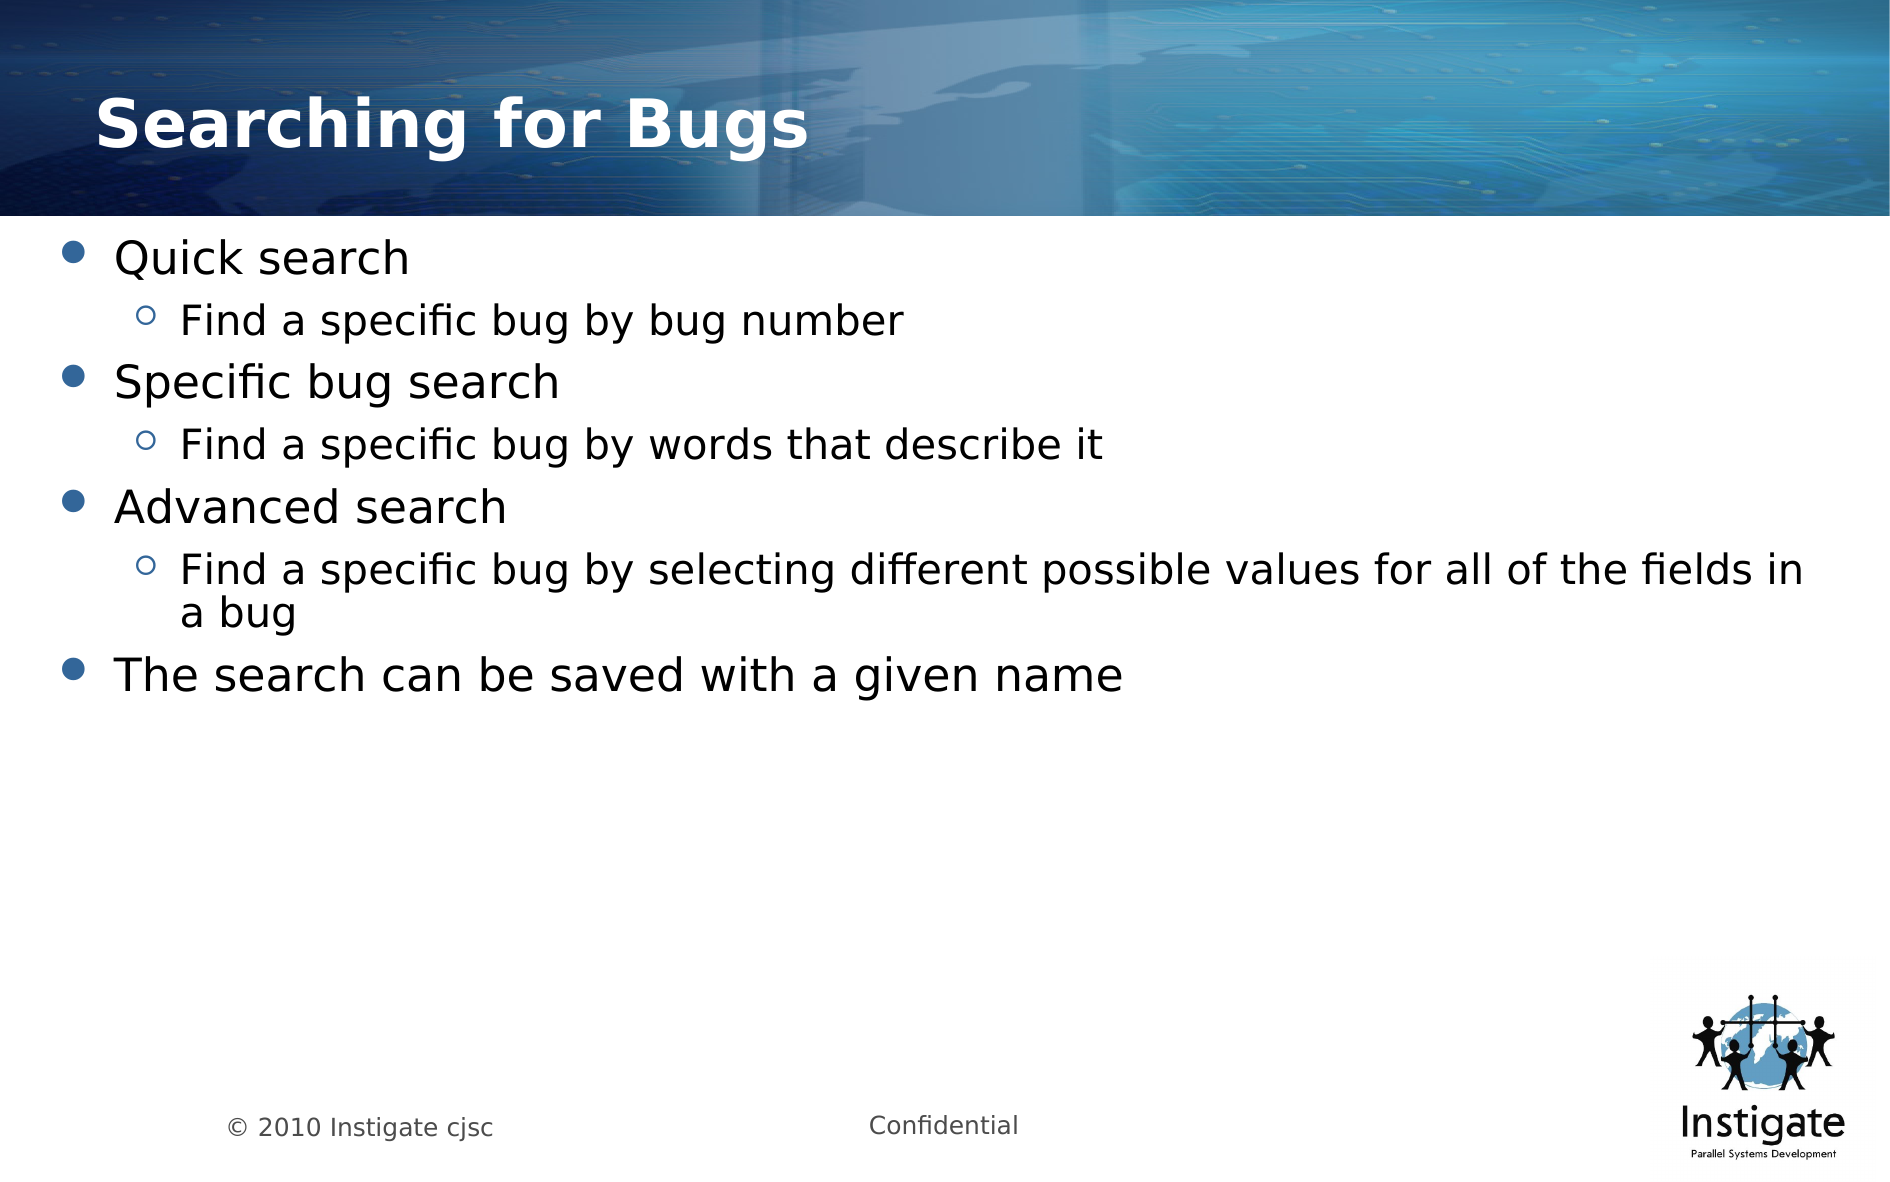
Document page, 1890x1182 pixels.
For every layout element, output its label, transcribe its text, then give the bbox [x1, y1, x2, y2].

title Searching for Bugs [94, 54, 1793, 210]
list Quick search Find a specific bug by bug number Specific bug search Find a specific bug by words that describe it Advanced search Find a specific bug by selecting different possible values for all of the fields in a bug The search can be saved with a given name [59, 236, 1831, 1001]
picture [1650, 956, 1876, 1182]
picture [0, 0, 1890, 216]
